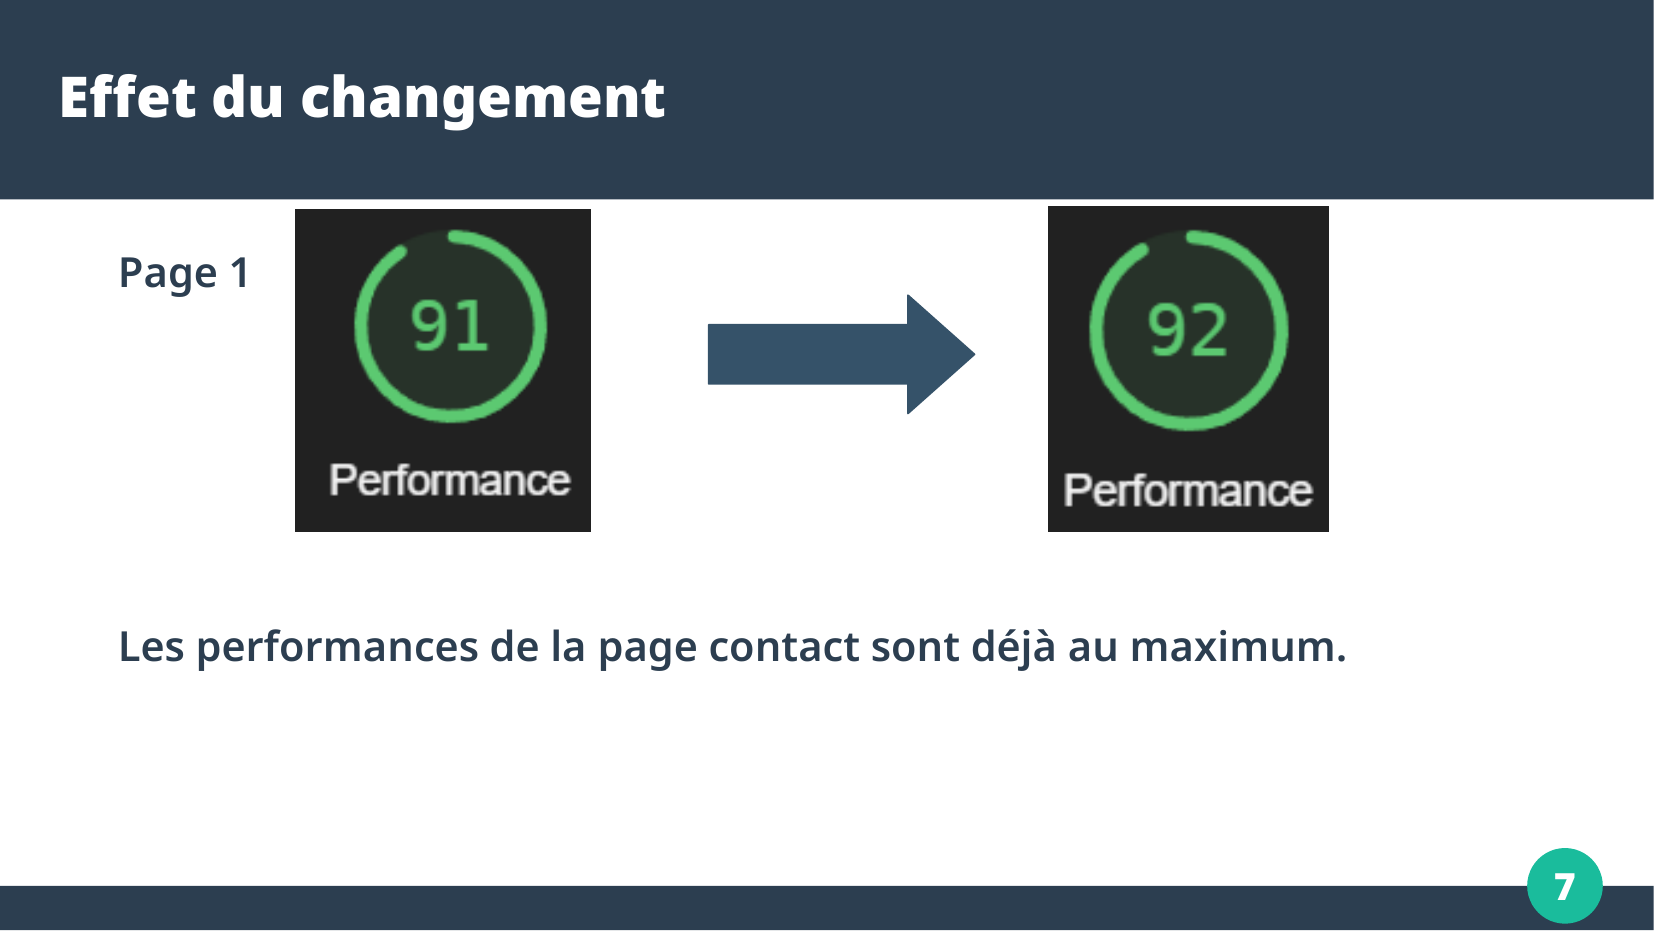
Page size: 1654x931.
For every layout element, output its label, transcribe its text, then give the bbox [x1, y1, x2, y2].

title Effet du changement [59, 37, 1595, 156]
list Page 1 Les performances de la page contact sont déjà au maximum. [59, 243, 1595, 680]
picture [1048, 206, 1329, 532]
text_box [708, 295, 975, 414]
picture [295, 209, 591, 532]
